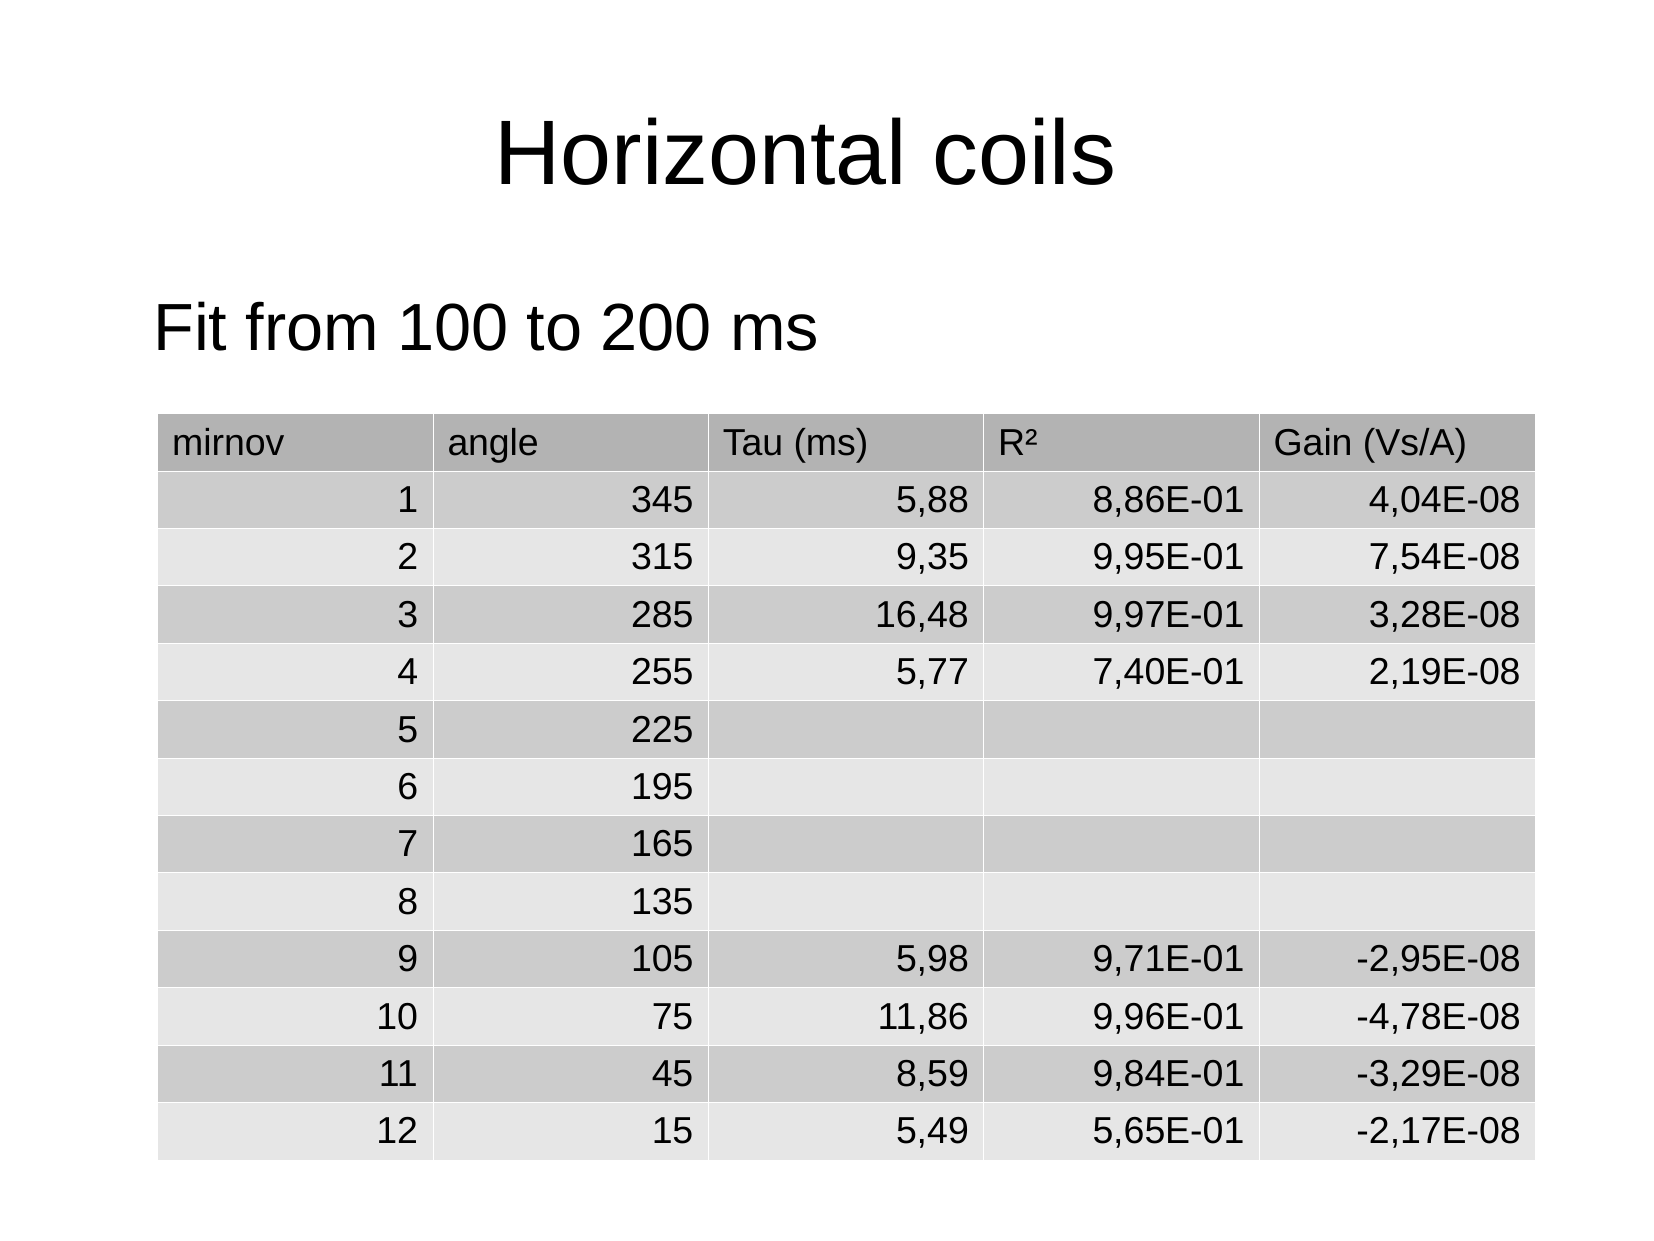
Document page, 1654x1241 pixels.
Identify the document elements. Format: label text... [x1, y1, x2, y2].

table_cell 5,65E-01 [984, 1103, 1259, 1160]
table_cell 16,48 [709, 586, 983, 643]
table_cell 285 [434, 586, 708, 643]
table_cell [984, 873, 1259, 930]
table_cell 7,40E-01 [984, 644, 1259, 700]
table_cell [984, 701, 1259, 758]
table_cell 11,86 [709, 988, 983, 1045]
table_cell 9 [158, 931, 433, 987]
table_cell 315 [434, 529, 708, 585]
table_cell [984, 816, 1259, 872]
table_header Gain (Vs/A) [1260, 414, 1535, 471]
table_cell -3,29E-08 [1260, 1046, 1535, 1102]
table_cell 5,98 [709, 931, 983, 987]
table_cell 1 [158, 472, 433, 528]
table_cell [1260, 873, 1535, 930]
table_cell 165 [434, 816, 708, 872]
table_cell 7 [158, 816, 433, 872]
table_cell 9,95E-01 [984, 529, 1259, 585]
table_cell -2,95E-08 [1260, 931, 1535, 987]
table_cell 3,28E-08 [1260, 586, 1535, 643]
table_cell 5 [158, 701, 433, 758]
table_cell [984, 759, 1259, 815]
table_cell 15 [434, 1103, 708, 1160]
table_cell 45 [434, 1046, 708, 1102]
table_cell 5,77 [709, 644, 983, 700]
table_cell 75 [434, 988, 708, 1045]
table_cell 195 [434, 759, 708, 815]
table_cell -2,17E-08 [1260, 1103, 1535, 1160]
table_cell 8 [158, 873, 433, 930]
table_cell 3 [158, 586, 433, 643]
table_cell [1260, 816, 1535, 872]
table_cell [709, 701, 983, 758]
list Fit from 100 to 200 ms [82, 290, 1571, 1010]
table_cell -4,78E-08 [1260, 988, 1535, 1045]
table_cell 345 [434, 472, 708, 528]
table_cell 2 [158, 529, 433, 585]
table_cell 7,54E-08 [1260, 529, 1535, 585]
table_cell 8,59 [709, 1046, 983, 1102]
table_cell 9,96E-01 [984, 988, 1259, 1045]
table_header Tau (ms) [709, 414, 983, 471]
table_cell 2,19E-08 [1260, 644, 1535, 700]
title Horizontal coils [82, 49, 1571, 257]
table_header mirnov [158, 414, 433, 471]
table_cell [1260, 701, 1535, 758]
table_cell 9,84E-01 [984, 1046, 1259, 1102]
table_cell 11 [158, 1046, 433, 1102]
table_cell 10 [158, 988, 433, 1045]
table_cell 5,88 [709, 472, 983, 528]
table_header R² [984, 414, 1259, 471]
table_header angle [434, 414, 708, 471]
table_cell [1260, 759, 1535, 815]
table_cell 12 [158, 1103, 433, 1160]
table_cell [709, 873, 983, 930]
table_cell 9,35 [709, 529, 983, 585]
table_cell 4 [158, 644, 433, 700]
table_cell 8,86E-01 [984, 472, 1259, 528]
table_cell 255 [434, 644, 708, 700]
table_cell 105 [434, 931, 708, 987]
table_cell 225 [434, 701, 708, 758]
table_cell 6 [158, 759, 433, 815]
table_cell 9,97E-01 [984, 586, 1259, 643]
table_cell 9,71E-01 [984, 931, 1259, 987]
table_cell 5,49 [709, 1103, 983, 1160]
table_cell 135 [434, 873, 708, 930]
table_cell [709, 759, 983, 815]
table_cell 4,04E-08 [1260, 472, 1535, 528]
table_cell [709, 816, 983, 872]
